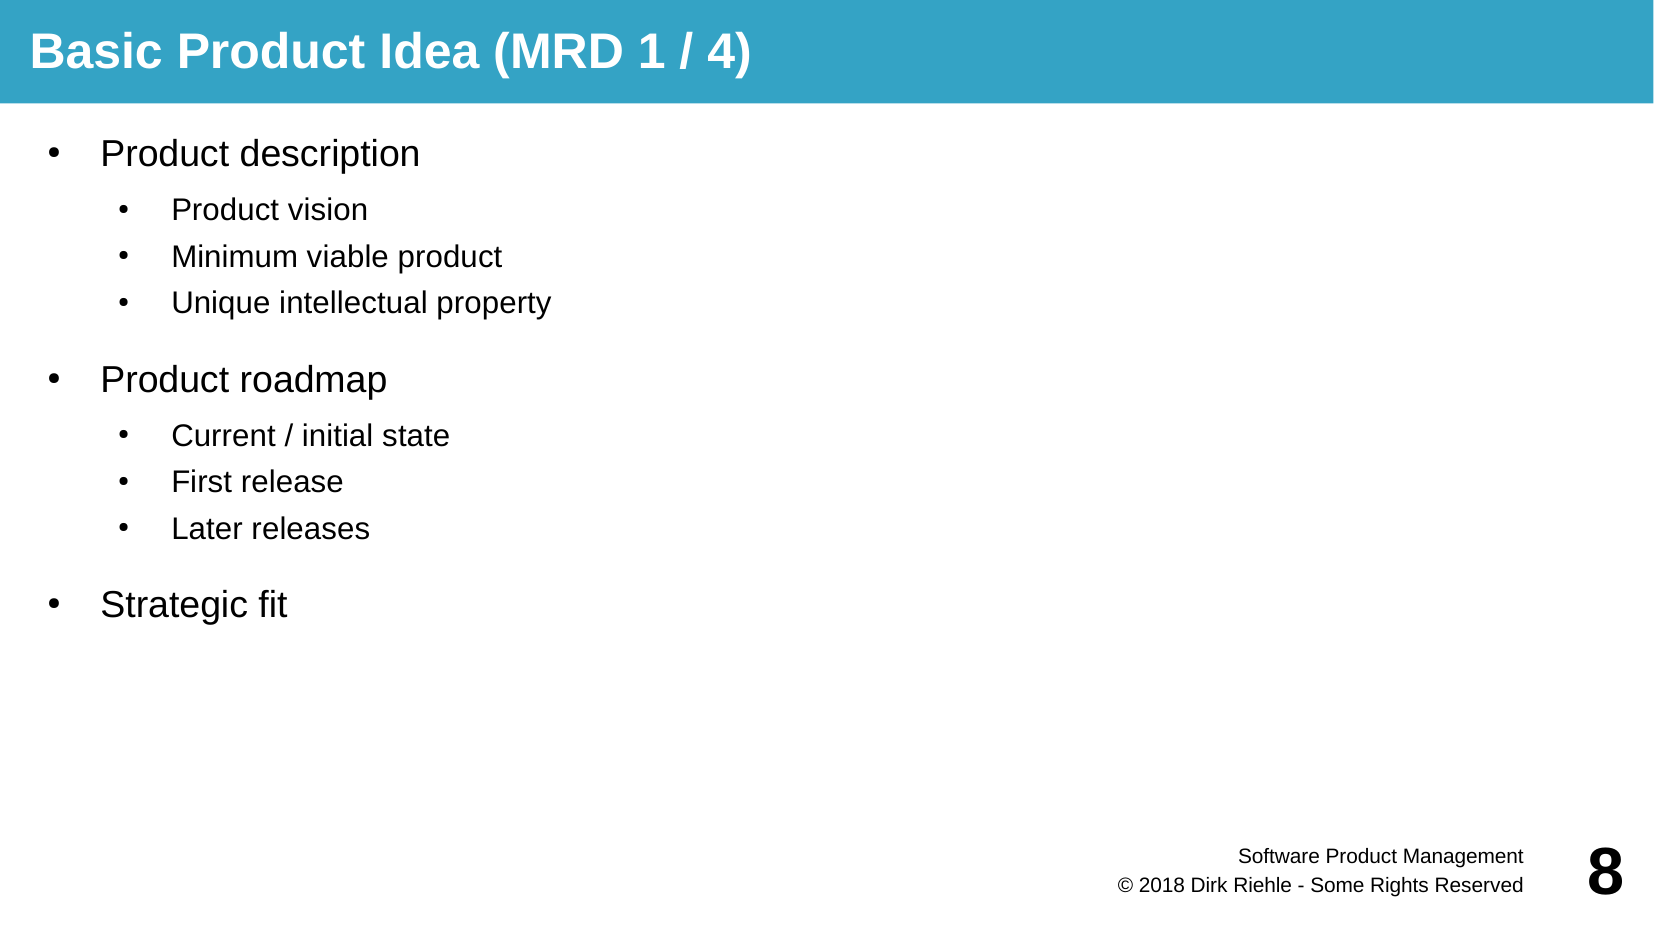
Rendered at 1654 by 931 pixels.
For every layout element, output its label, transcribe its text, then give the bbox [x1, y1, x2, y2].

list Product description Product vision Minimum viable product Unique intellectual property Product roadmap Current / initial state First release Later releases Strategic fit [29, 132, 1625, 813]
title Basic Product Idea (MRD 1 / 4) [0, 0, 1654, 104]
